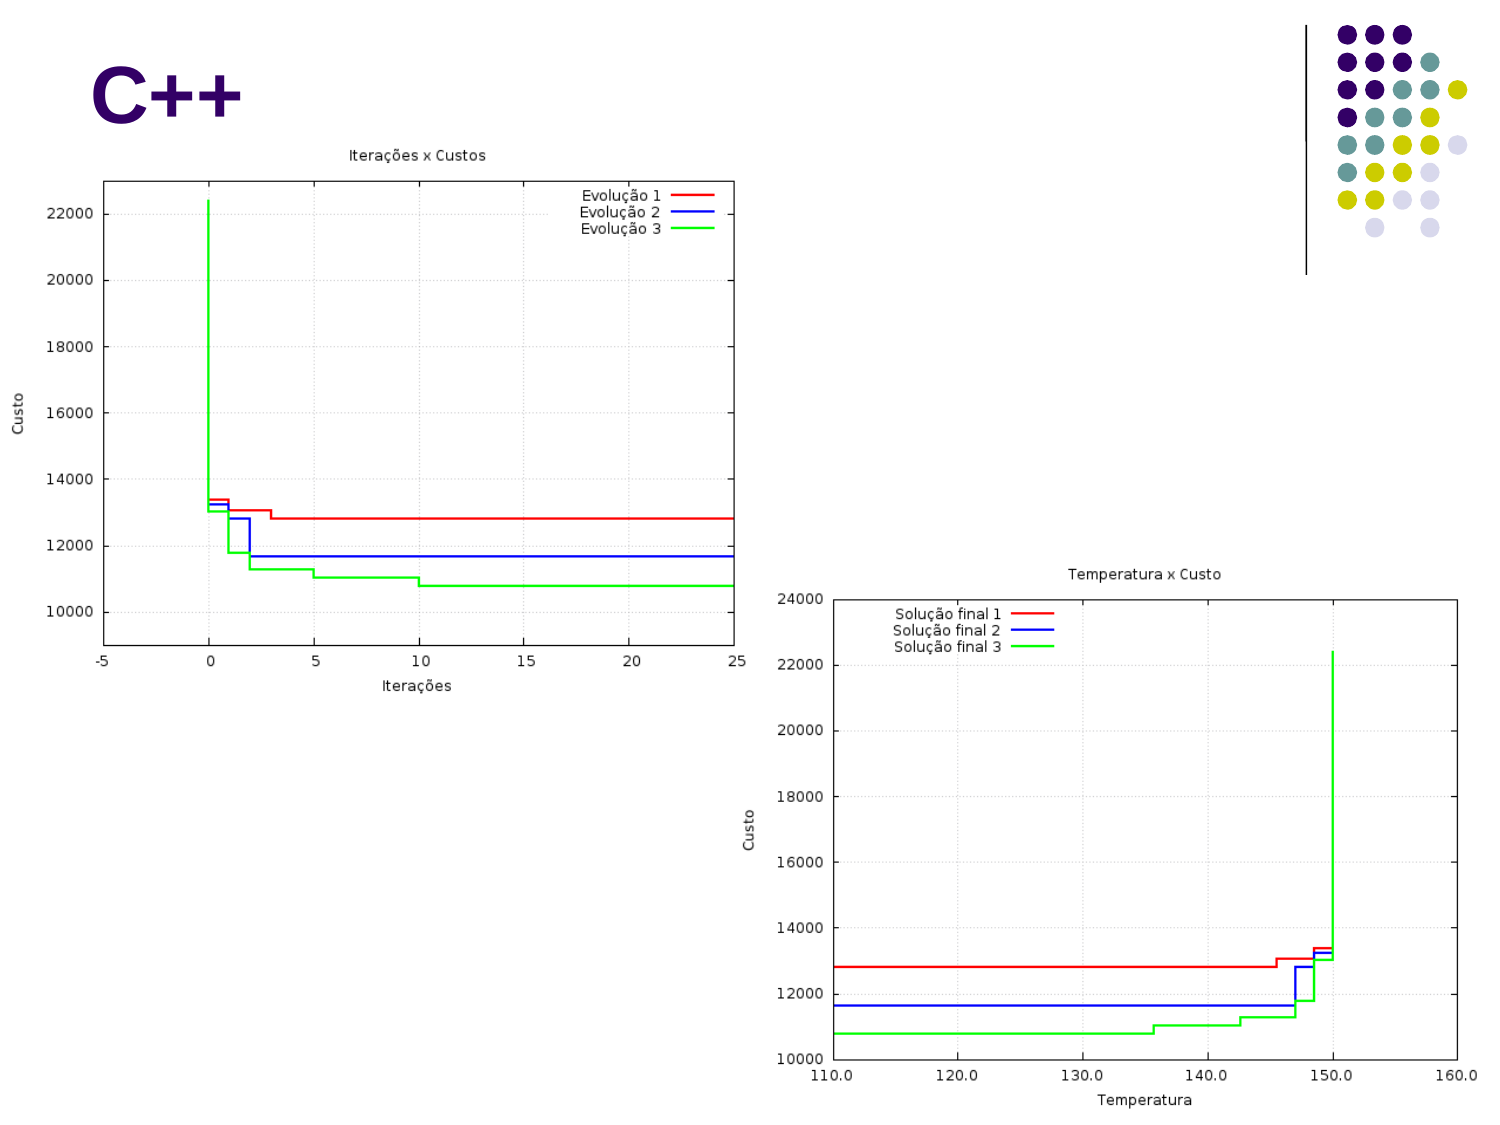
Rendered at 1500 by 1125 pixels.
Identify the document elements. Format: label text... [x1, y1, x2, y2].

picture [5, 130, 1485, 1111]
title C++ [75, 53, 556, 130]
